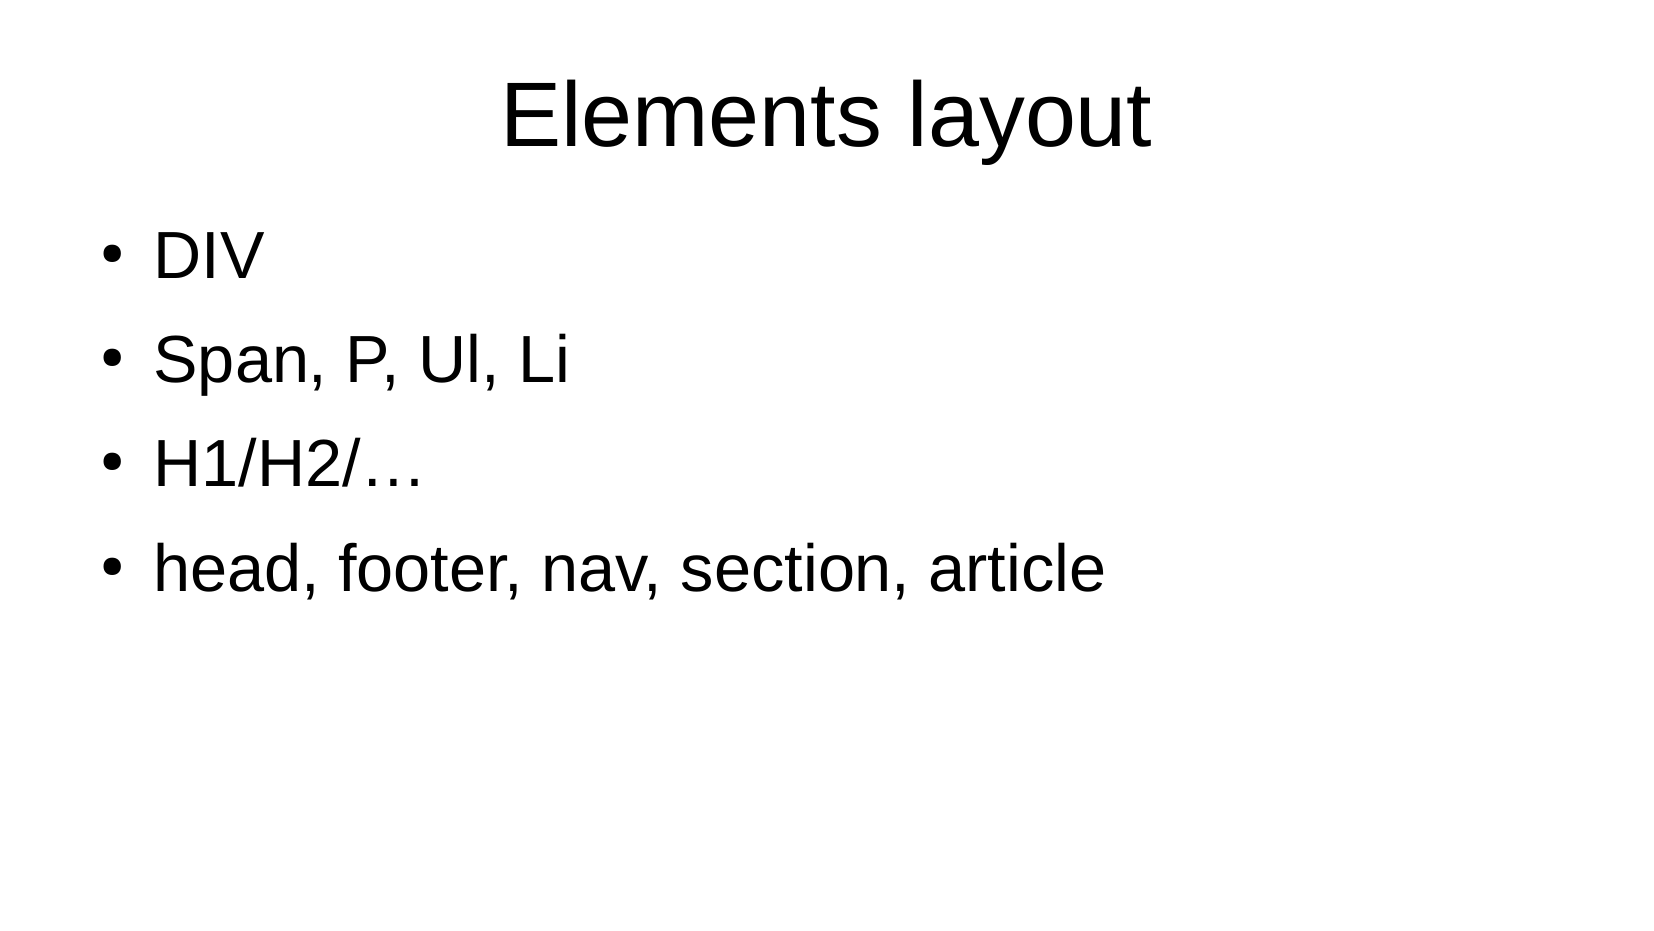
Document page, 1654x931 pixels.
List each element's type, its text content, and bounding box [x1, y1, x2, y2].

title Elements layout [82, 37, 1571, 193]
list DIV Span, P, Ul, Li H1/H2/… head, footer, nav, section, article [82, 217, 1571, 758]
